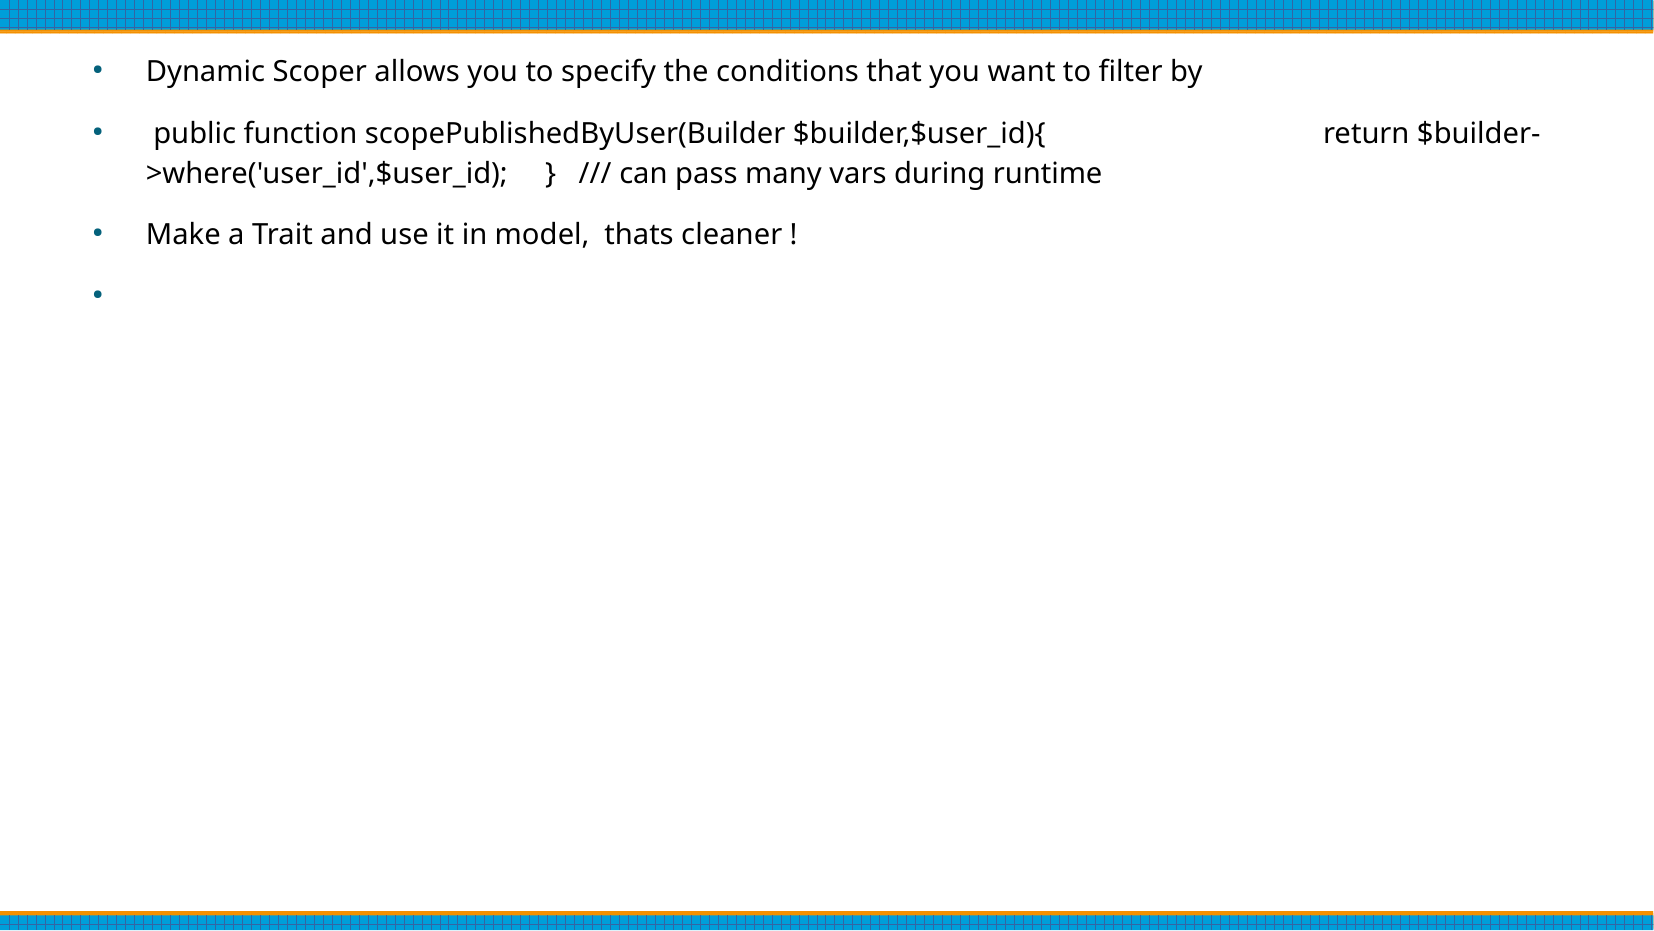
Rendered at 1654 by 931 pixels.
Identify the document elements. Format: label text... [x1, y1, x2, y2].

list Dynamic Scoper allows you to specify the conditions that you want to filter by public function scopePublishedByUser(Builder $builder,$user_id){ return $builder->where('user_id',$user_id); } /// can pass many vars during runtime Make a Trait and use it in model, thats cleaner ! [75, 50, 1556, 931]
